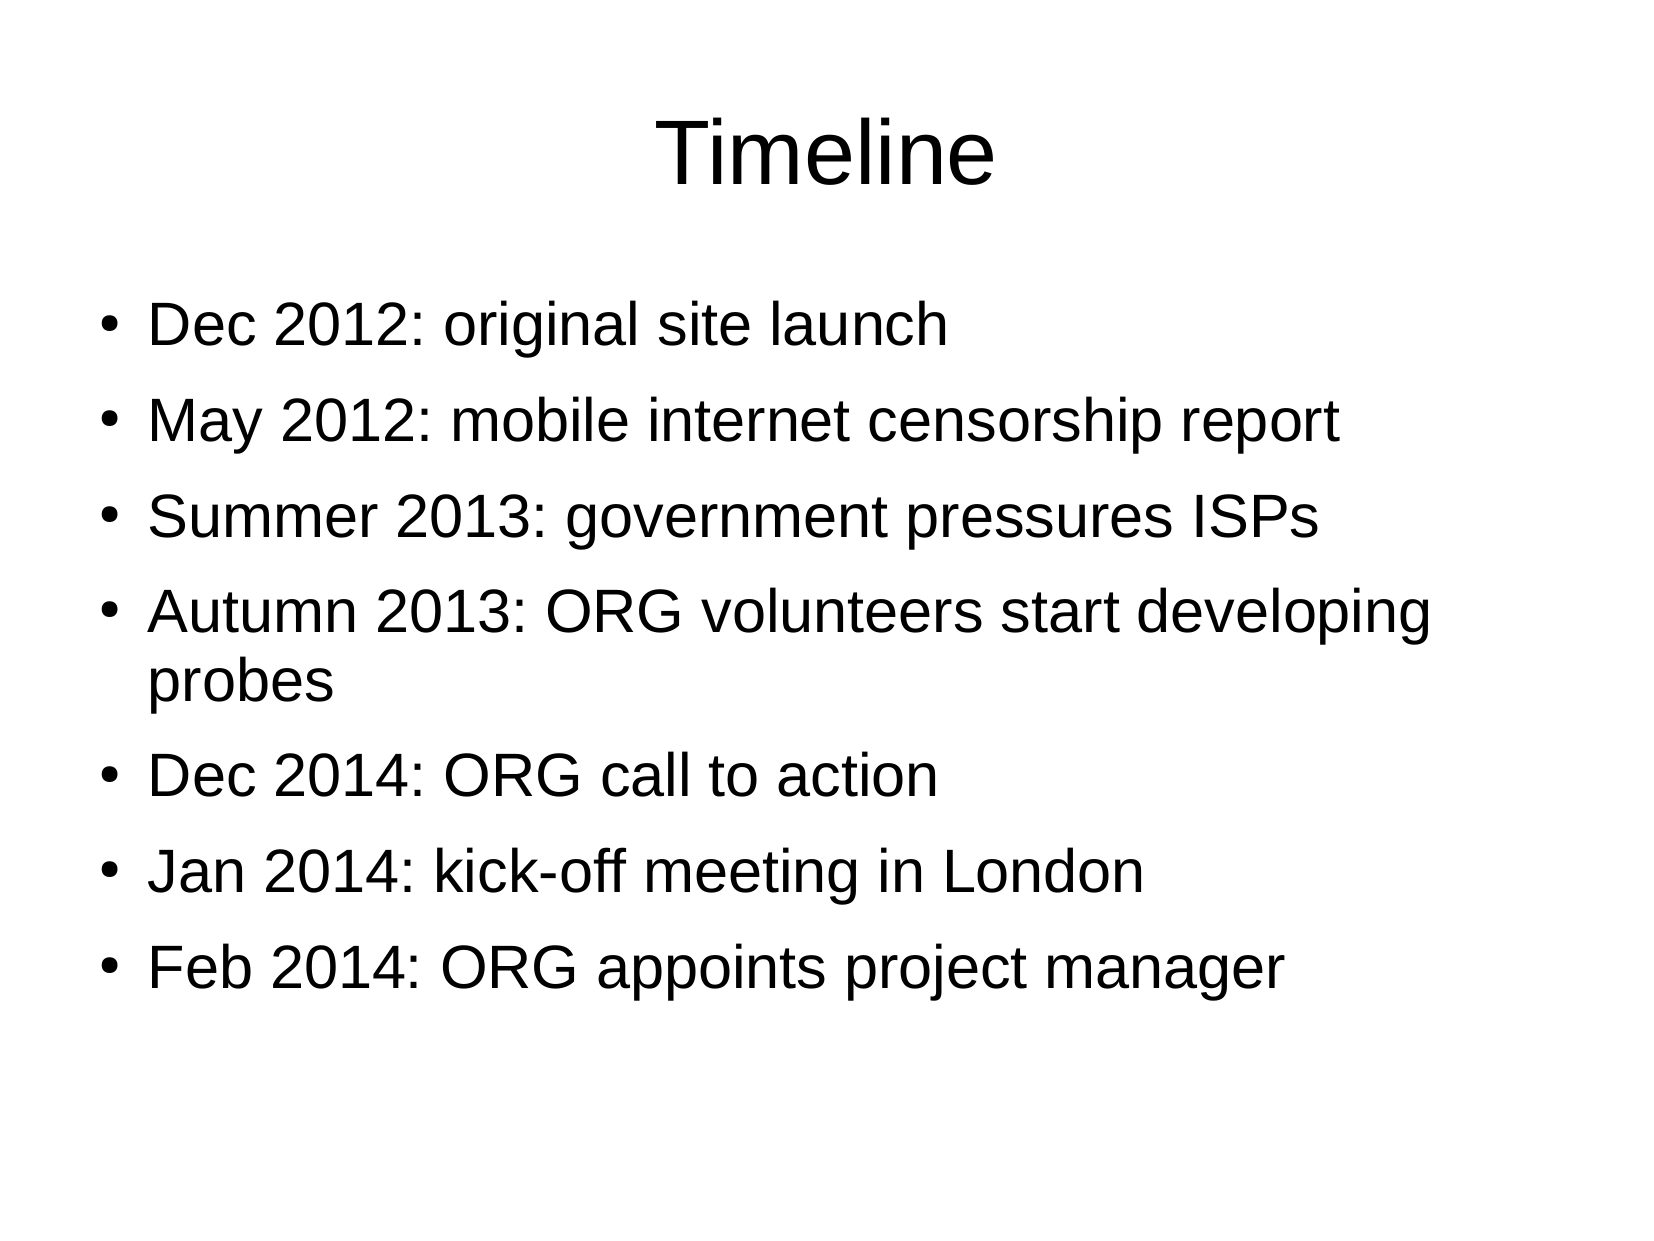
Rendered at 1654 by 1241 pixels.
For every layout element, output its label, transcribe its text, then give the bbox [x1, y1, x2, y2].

list Dec 2012: original site launch May 2012: mobile internet censorship report Summer 2013: government pressures ISPs Autumn 2013: ORG volunteers start developing probes Dec 2014: ORG call to action Jan 2014: kick-off meeting in London Feb 2014: ORG appoints project manager [82, 290, 1571, 1010]
title Timeline [82, 49, 1571, 257]
